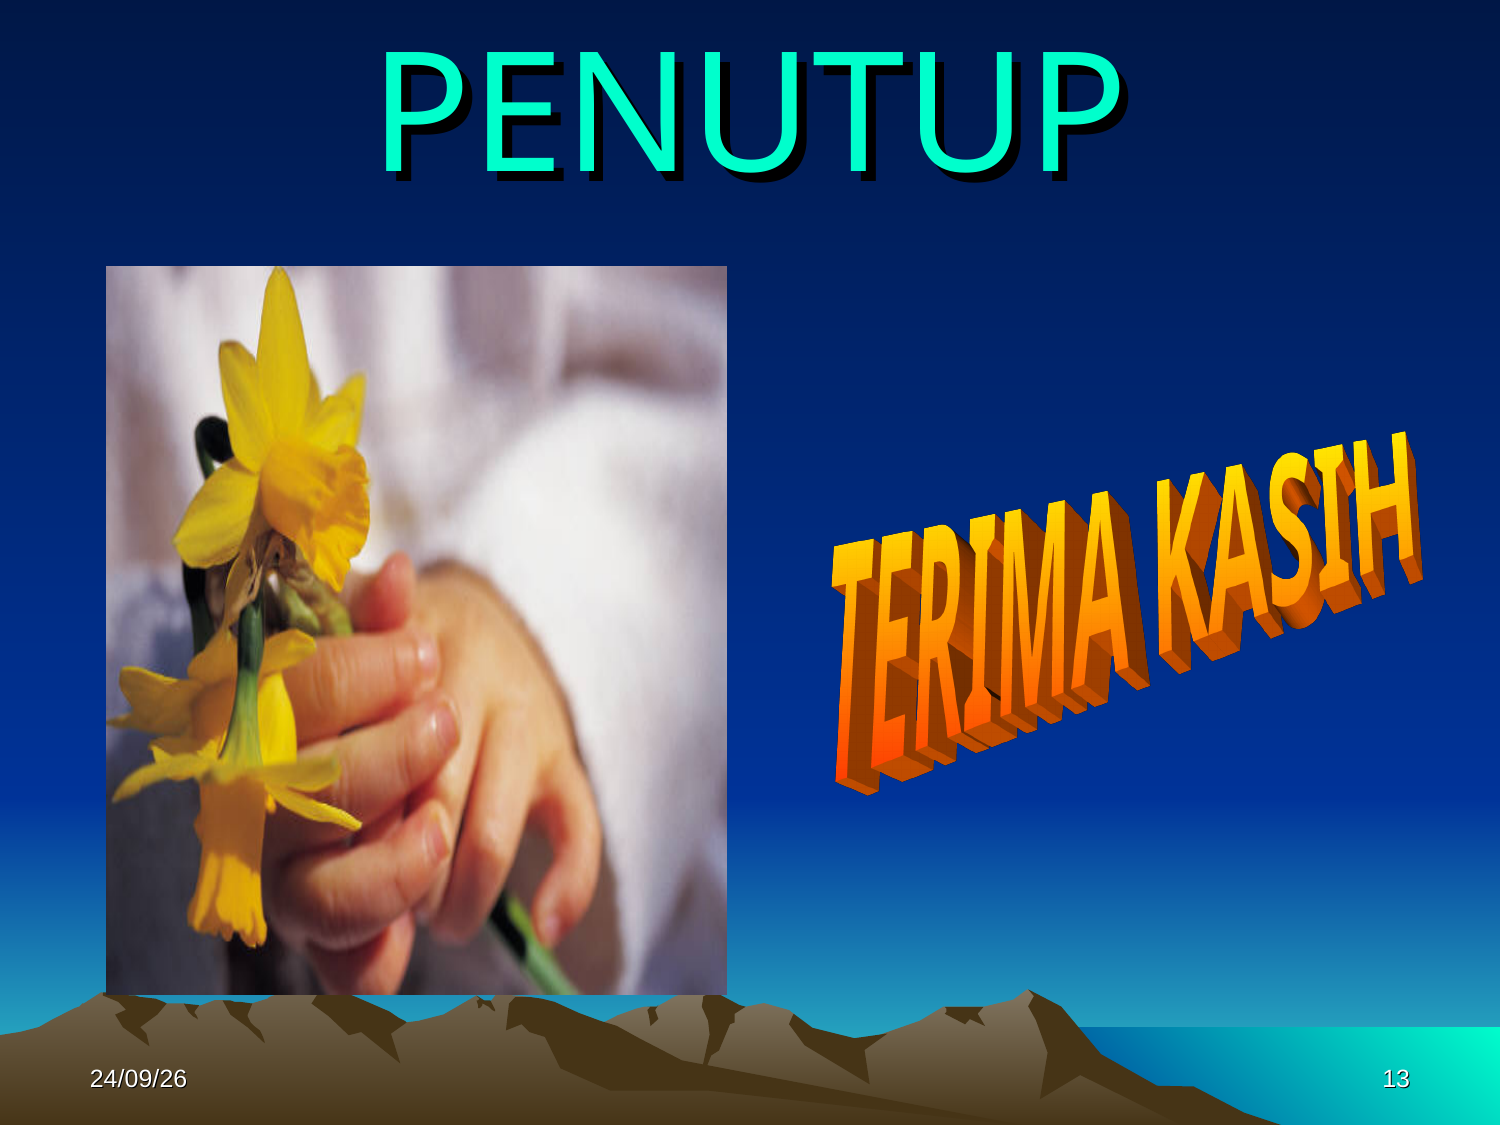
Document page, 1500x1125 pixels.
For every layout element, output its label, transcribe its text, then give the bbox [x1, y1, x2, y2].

picture [106, 266, 727, 995]
title PENUTUP [75, 37, 1426, 173]
